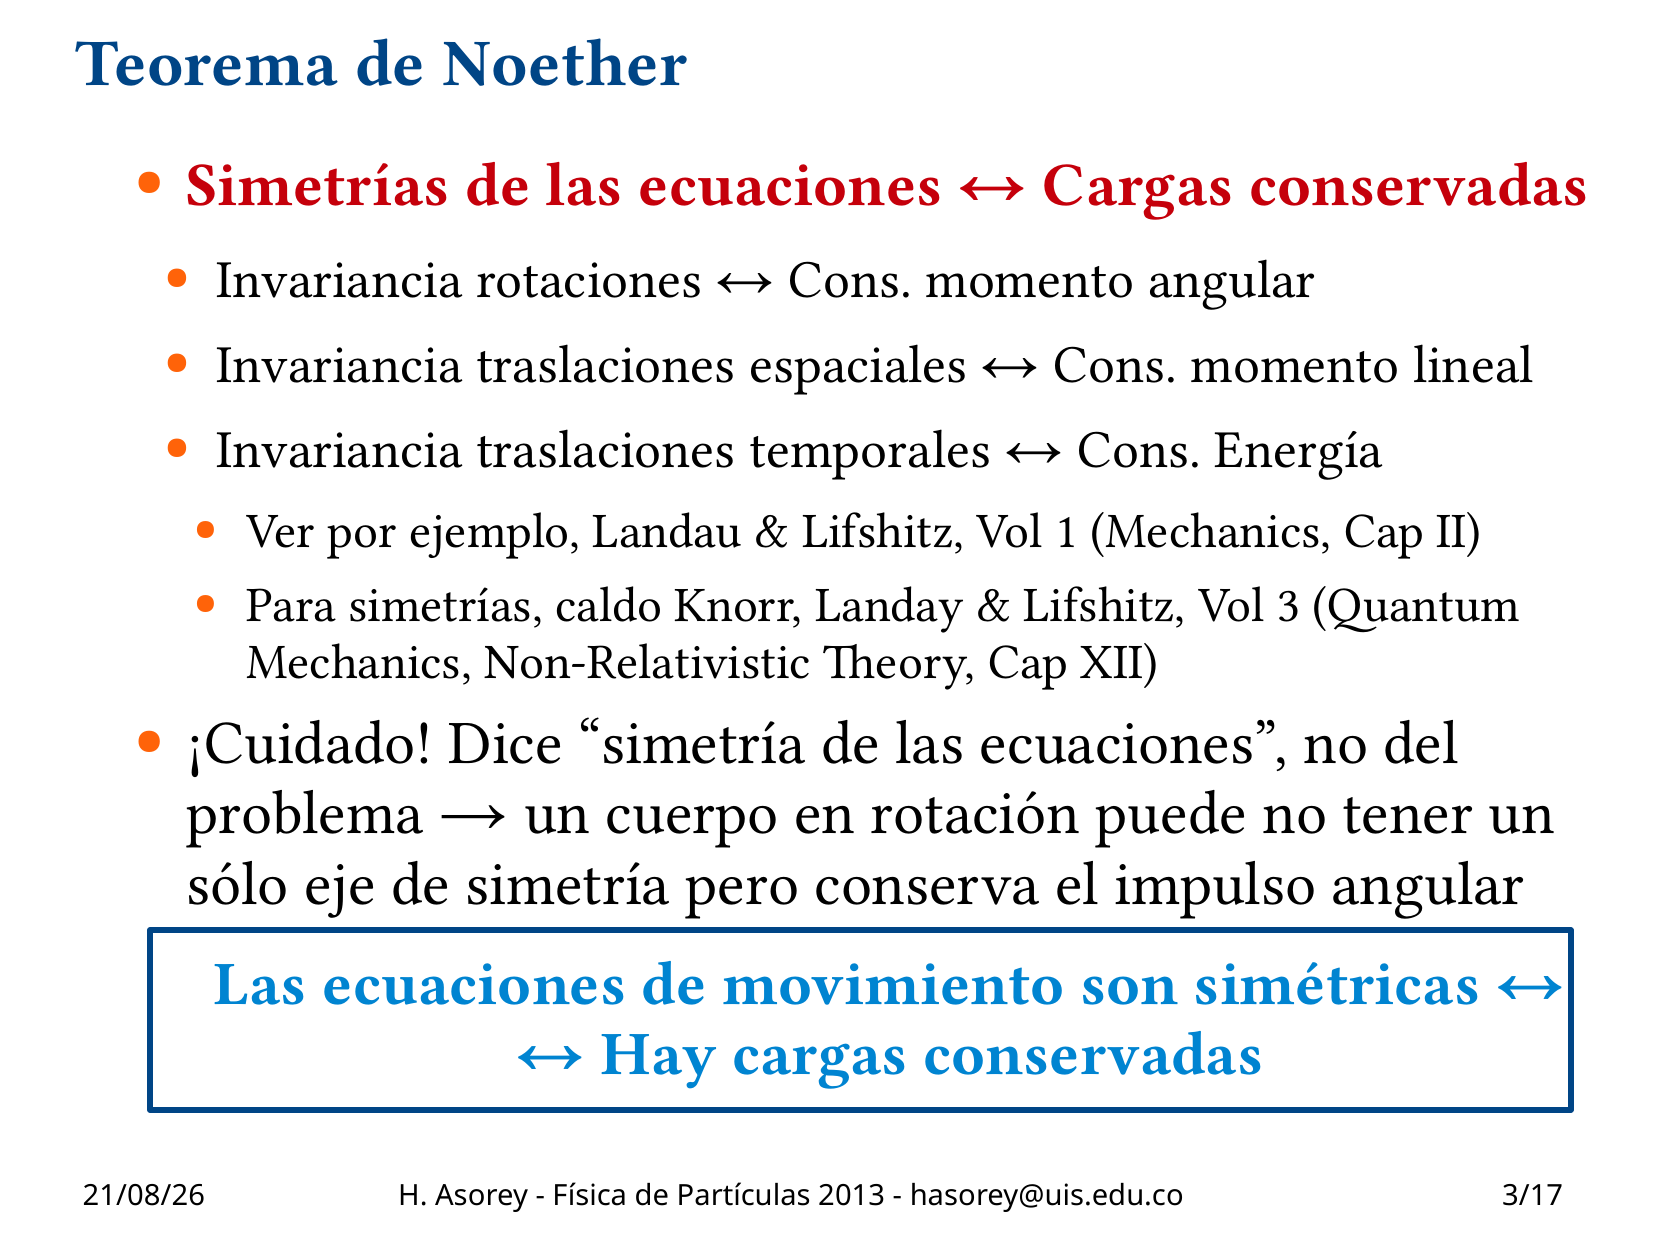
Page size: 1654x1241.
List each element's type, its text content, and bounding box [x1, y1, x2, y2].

list Simetrías de las ecuaciones ↔ Cargas conservadas Invariancia rotaciones ↔ Cons. momento angular Invariancia traslaciones espaciales ↔ Cons. momento lineal Invariancia traslaciones temporales ↔ Cons. Energía Ver por ejemplo, Landau & Lifshitz, Vol 1 (Mechanics, Cap II) Para simetrías, caldo Knorr, Landay & Lifshitz, Vol 3 (Quantum Mechanics, Non-Relativistic Theory, Cap XII) ¡Cuidado! Dice “simetría de las ecuaciones”, no del problema → un cuerpo en rotación puede no tener un sólo eje de simetría pero conserva el impulso angular Las ecuaciones de movimiento son simétricas ↔ ↔ Hay cargas conservadas [105, 150, 1594, 1155]
title Teorema de Noether [75, 13, 1564, 115]
